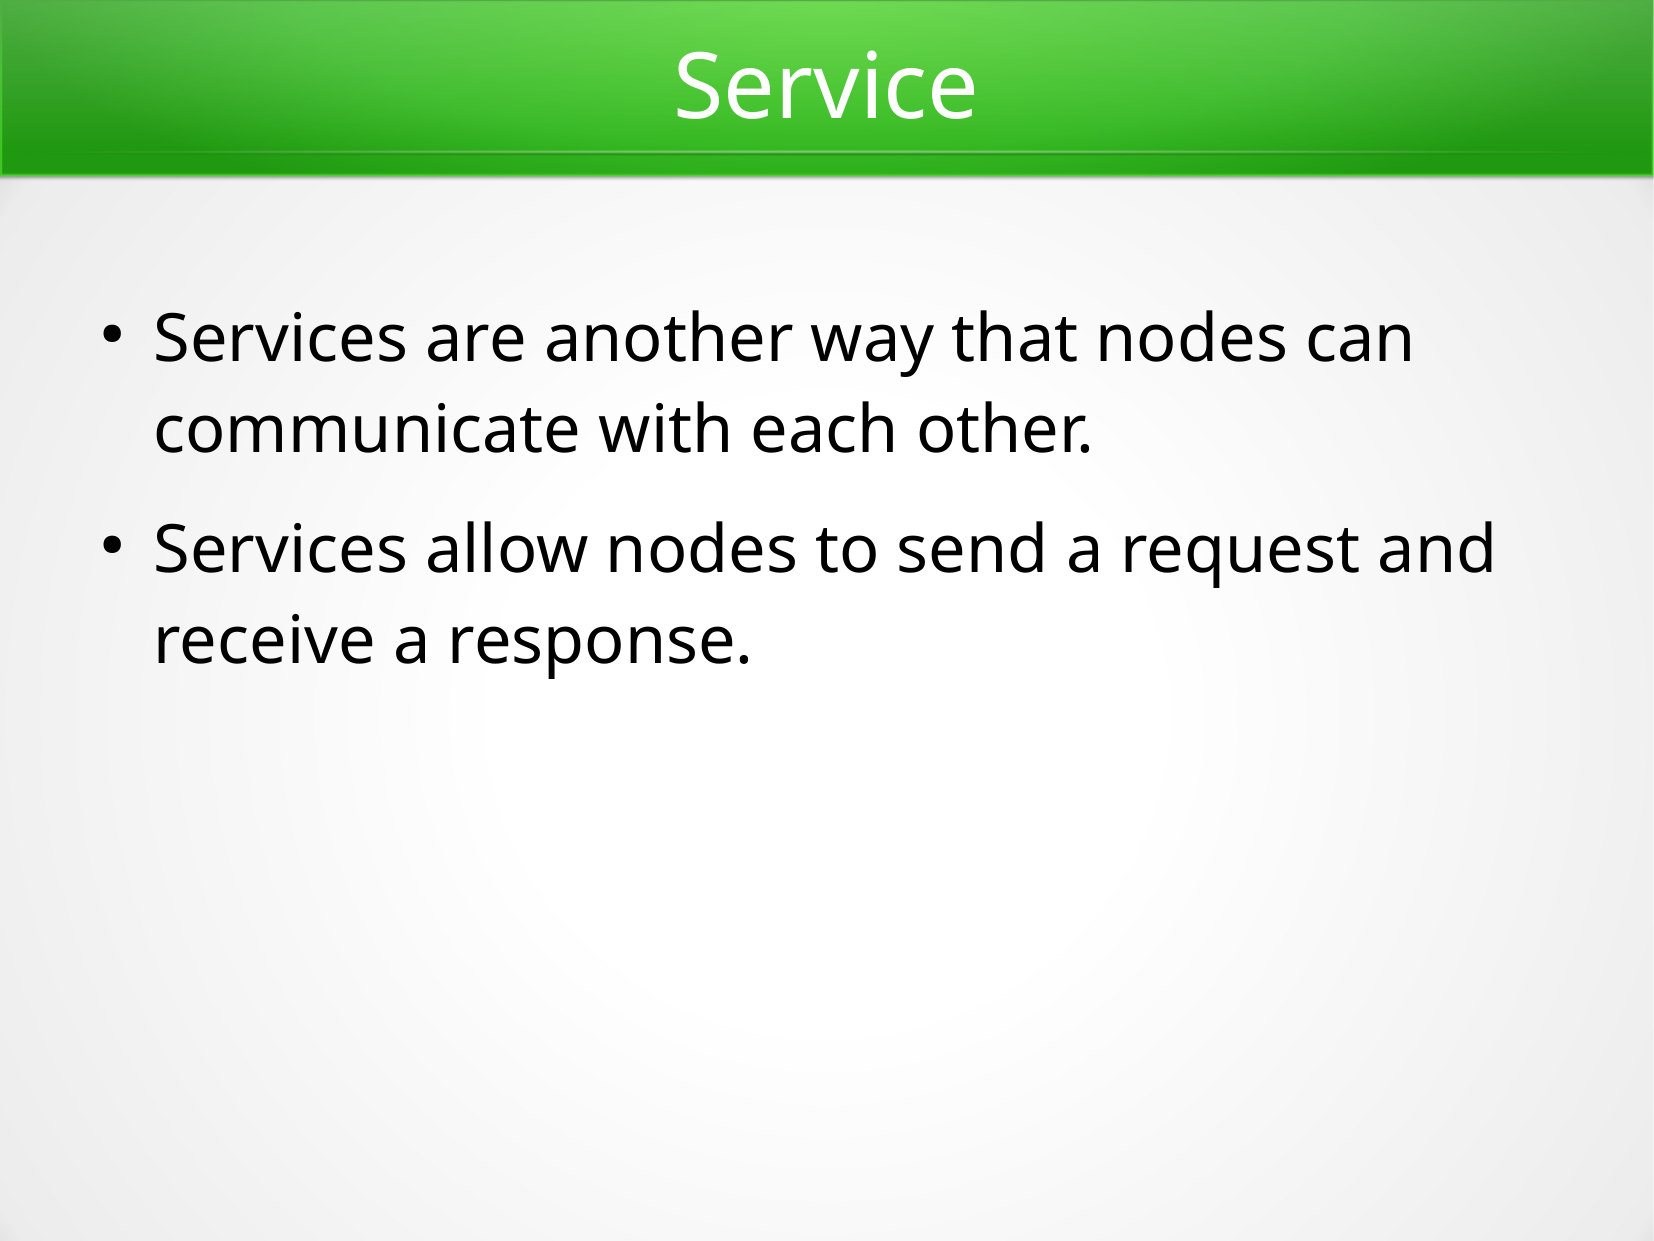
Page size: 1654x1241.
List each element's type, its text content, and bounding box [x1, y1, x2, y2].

title Service [82, 11, 1571, 154]
picture [0, 0, 1654, 1241]
list Services are another way that nodes can communicate with each other. Services allow nodes to send a request and receive a response. [82, 290, 1571, 1010]
